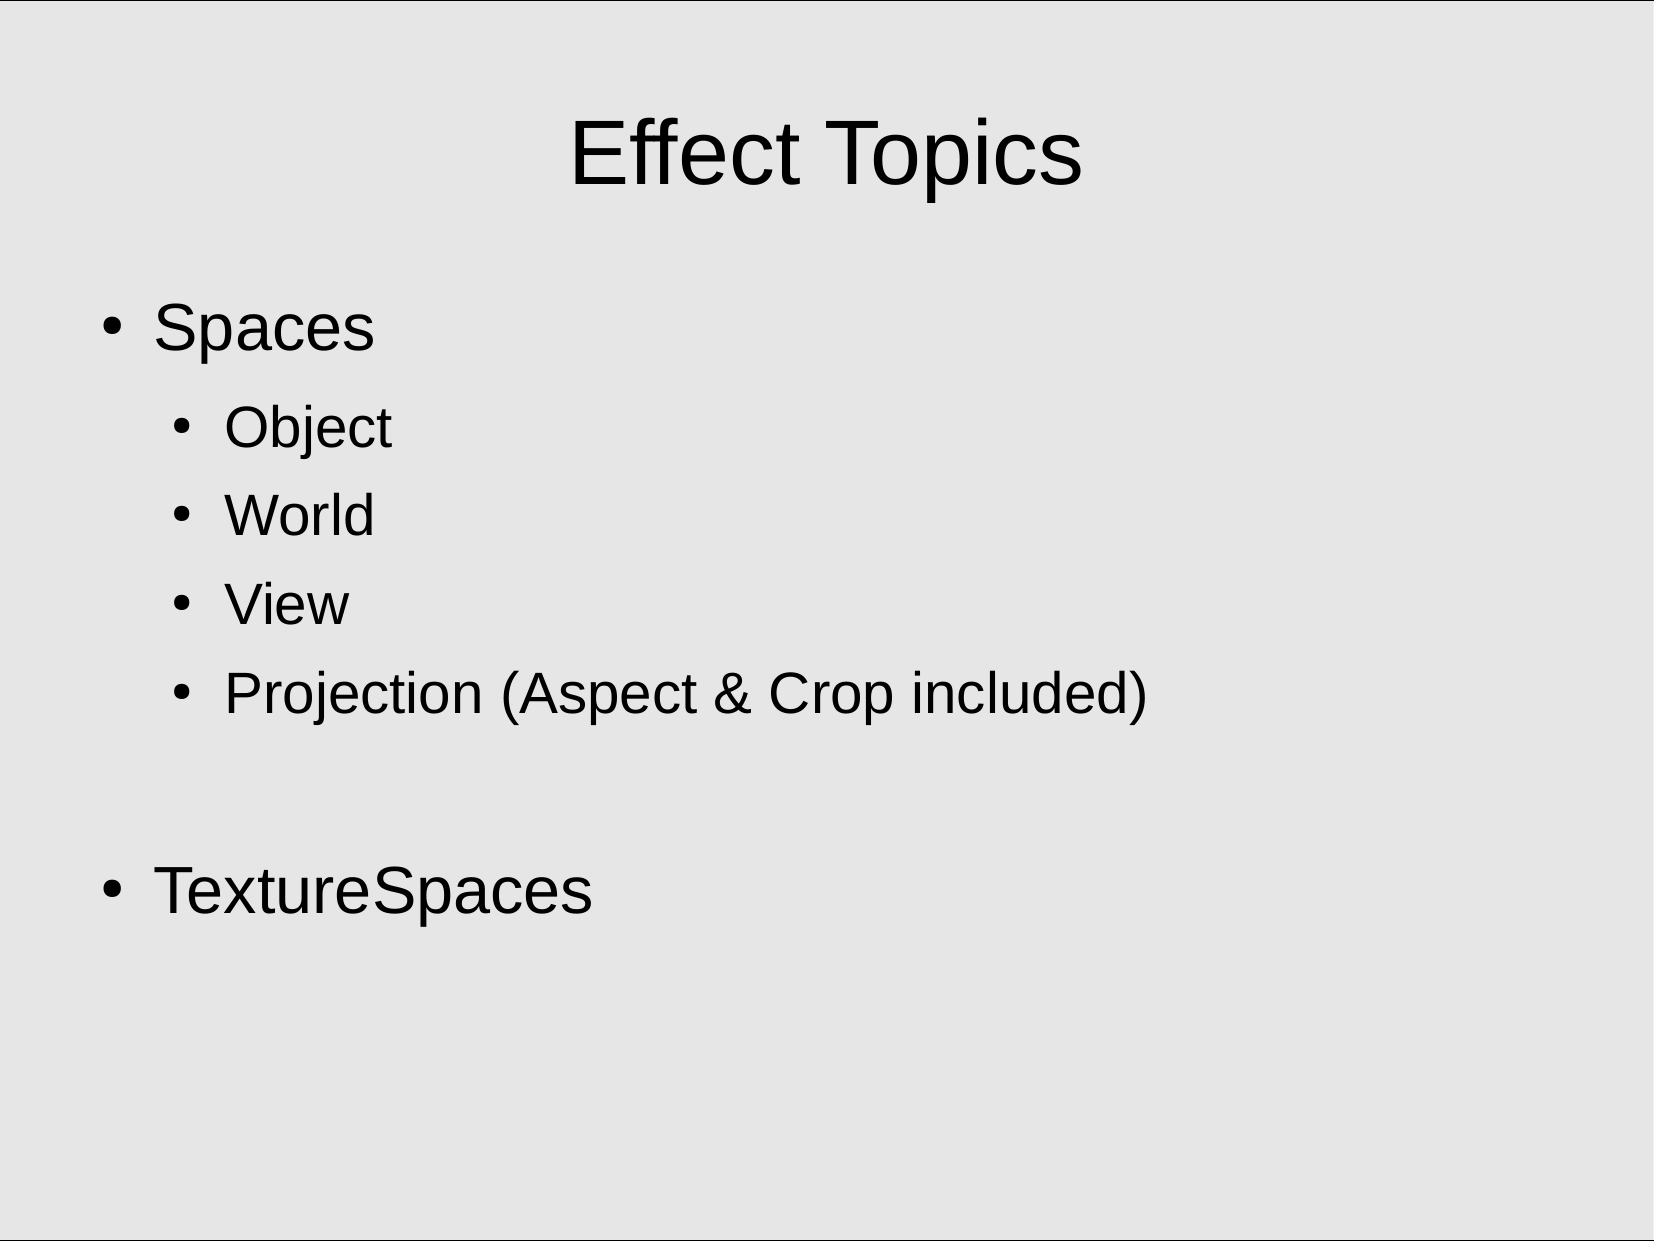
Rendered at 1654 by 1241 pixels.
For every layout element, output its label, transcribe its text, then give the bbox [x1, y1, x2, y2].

title Effect Topics [82, 49, 1571, 257]
list Spaces Object World View Projection (Aspect & Crop included) TextureSpaces [82, 290, 1571, 1010]
